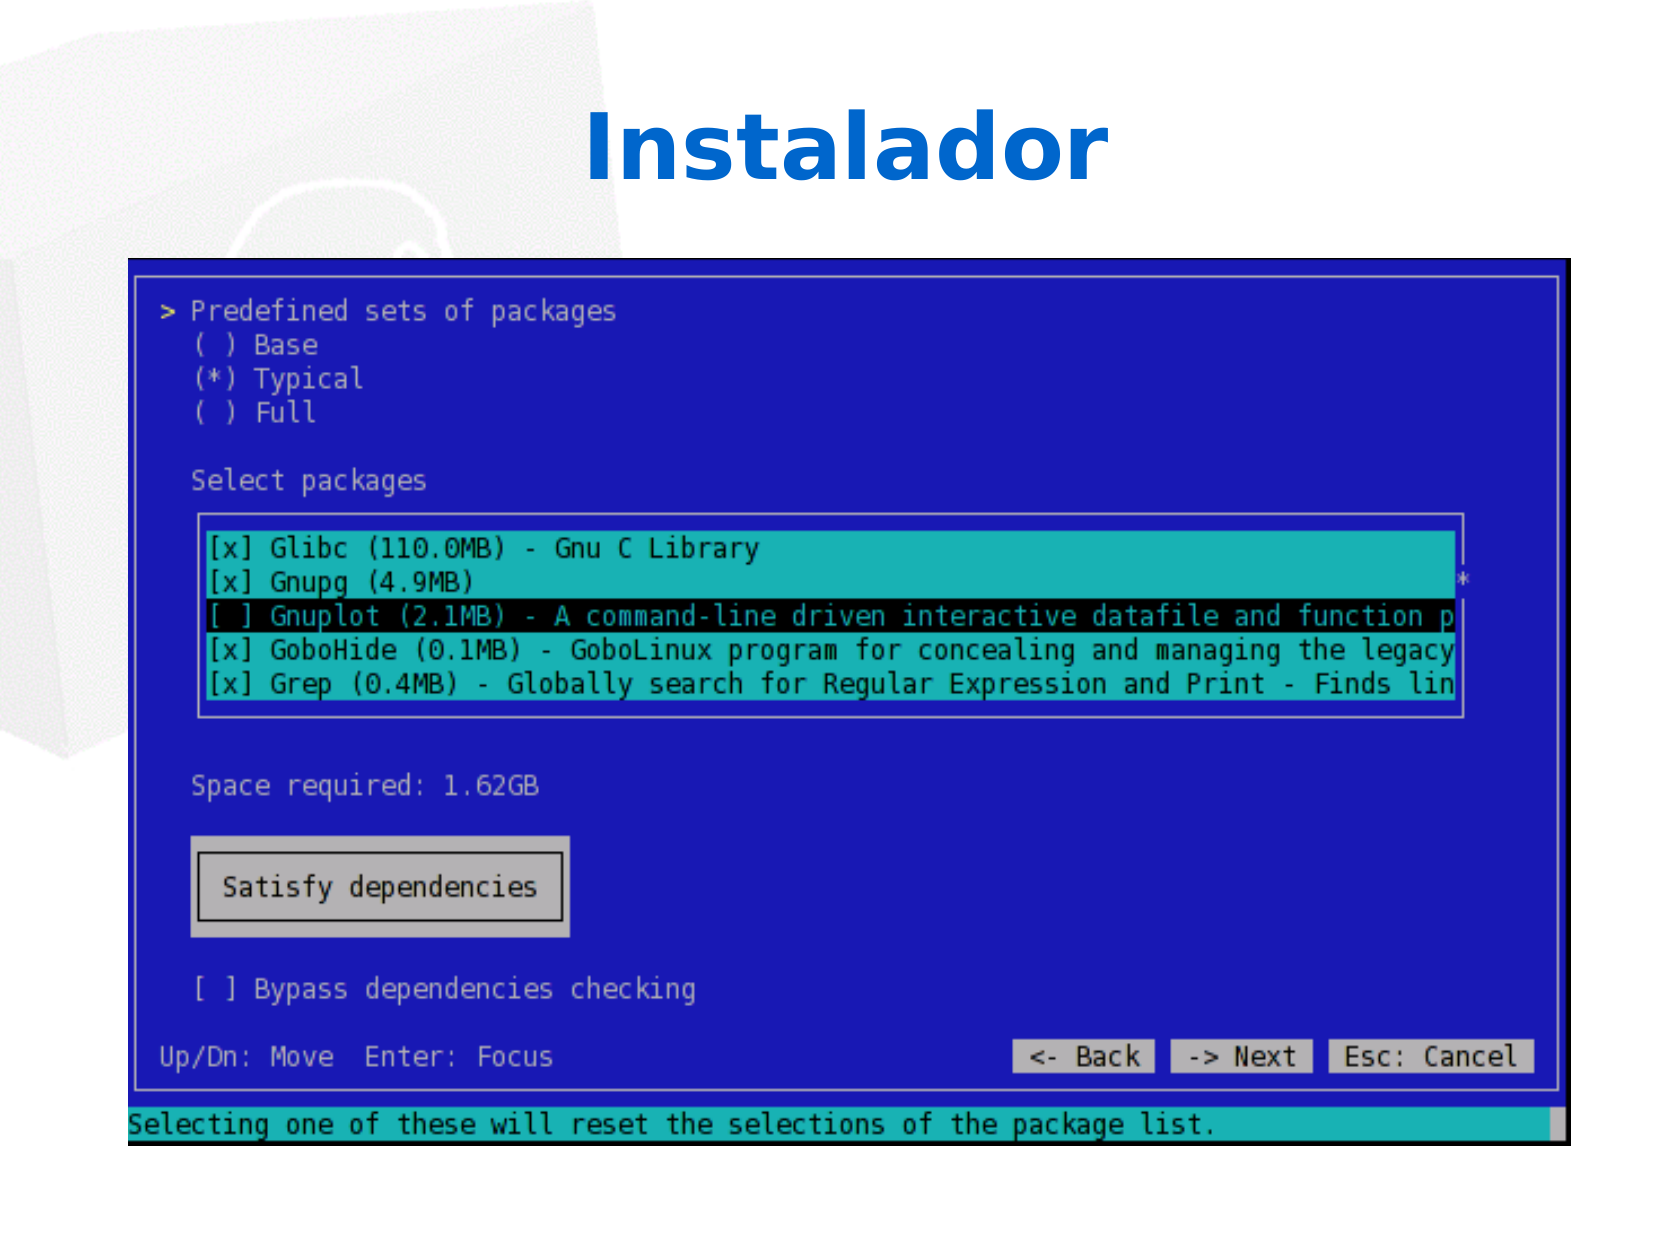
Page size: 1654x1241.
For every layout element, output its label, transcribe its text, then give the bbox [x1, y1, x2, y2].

title Instalador [112, 70, 1581, 226]
picture [0, 0, 1571, 1146]
